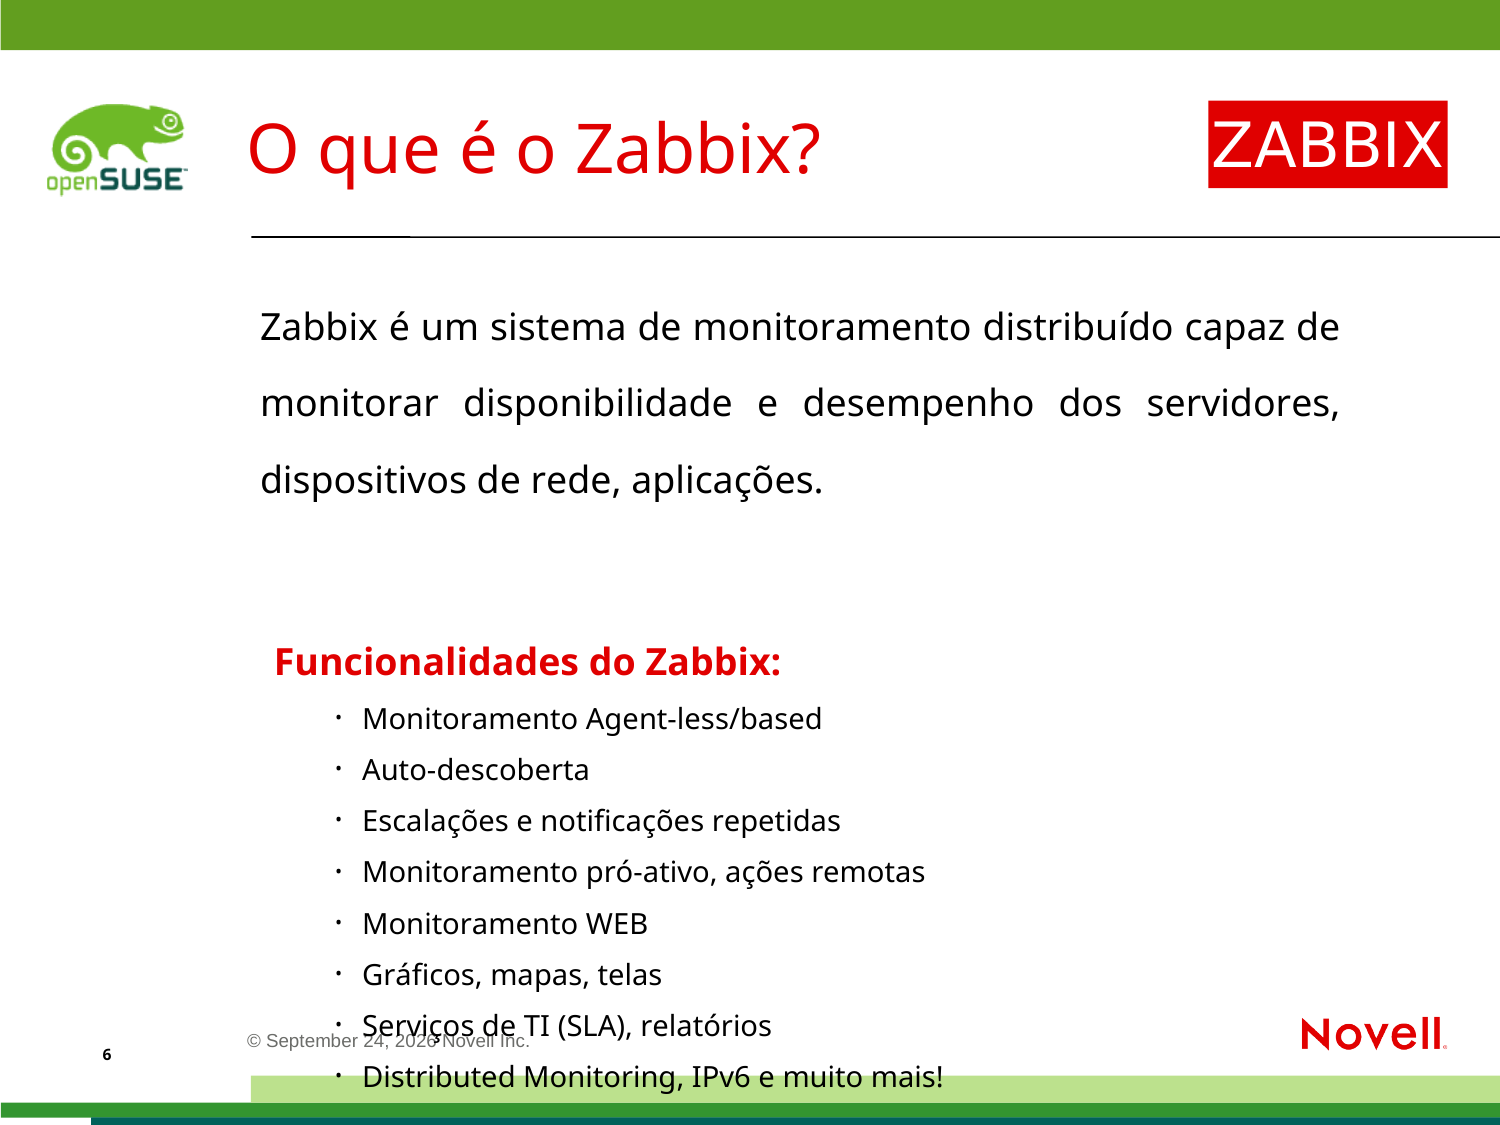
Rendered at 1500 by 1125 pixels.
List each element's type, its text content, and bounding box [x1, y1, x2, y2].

picture [47, 104, 188, 197]
list Zabbix é um sistema de monitoramento distribuído capaz de monitorar disponibilidade e desempenho dos servidores, dispositivos de rede, aplicações. Funcionalidades do Zabbix: Monitoramento Agent-less/based Auto-descoberta Escalações e notificações repetidas Monitoramento pró-ativo, ações remotas Monitoramento WEB Gráficos, mapas, telas Serviços de TI (SLA), relatórios Distributed Monitoring, IPv6 e muito mais! [245, 267, 1458, 1026]
title O que é o Zabbix? [246, 60, 1409, 239]
text_box ZABBIX [1208, 100, 1448, 189]
picture [1295, 1026, 1453, 1056]
